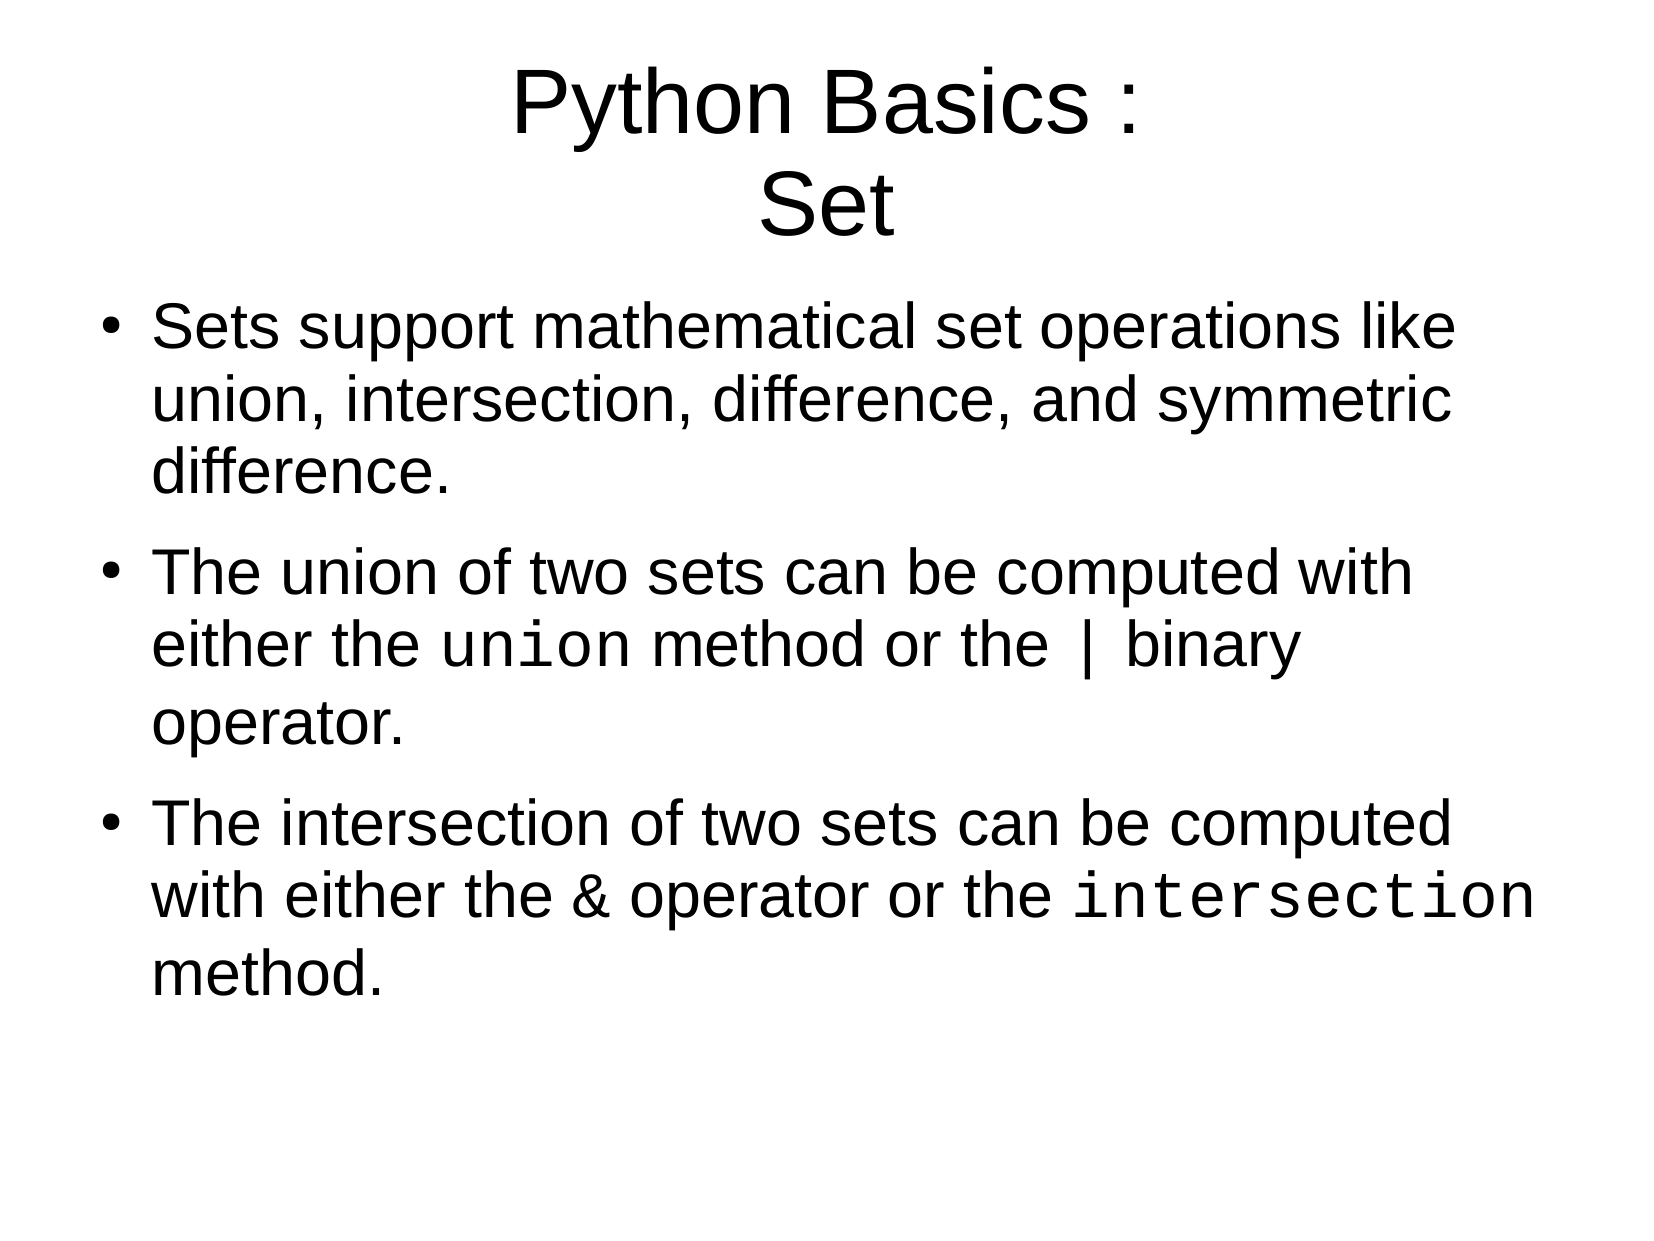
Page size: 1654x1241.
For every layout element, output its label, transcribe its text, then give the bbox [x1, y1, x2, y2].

list Sets support mathematical set operations like union, intersection, difference, and symmetric difference. The union of two sets can be computed with either the union method or the | binary operator. The intersection of two sets can be computed with either the & operator or the intersection method. [82, 290, 1571, 1010]
title Python Basics : Set [82, 49, 1571, 257]
